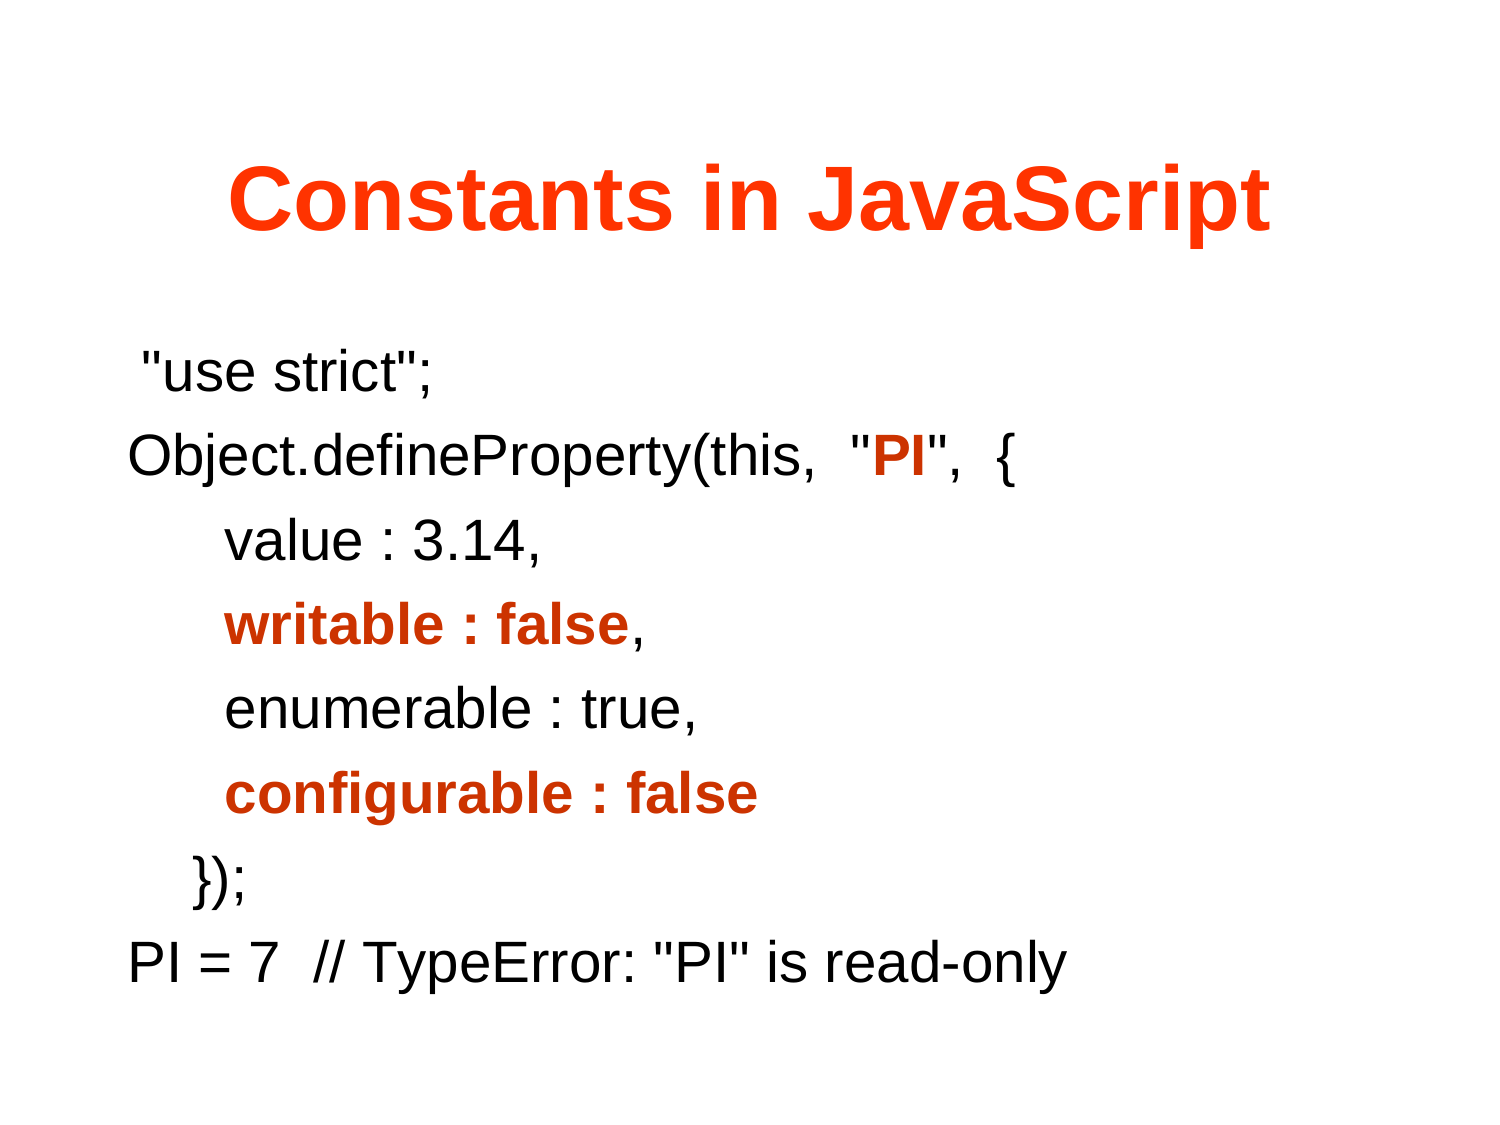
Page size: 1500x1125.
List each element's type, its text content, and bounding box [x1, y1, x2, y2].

title Constants in JavaScript [112, 99, 1388, 288]
list "use strict"; Object.defineProperty(this, "PI", { value : 3.14, writable : false, enumerable : true, configurable : false }); PI = 7 // TypeError: "PI" is read-only [112, 324, 1388, 1002]
